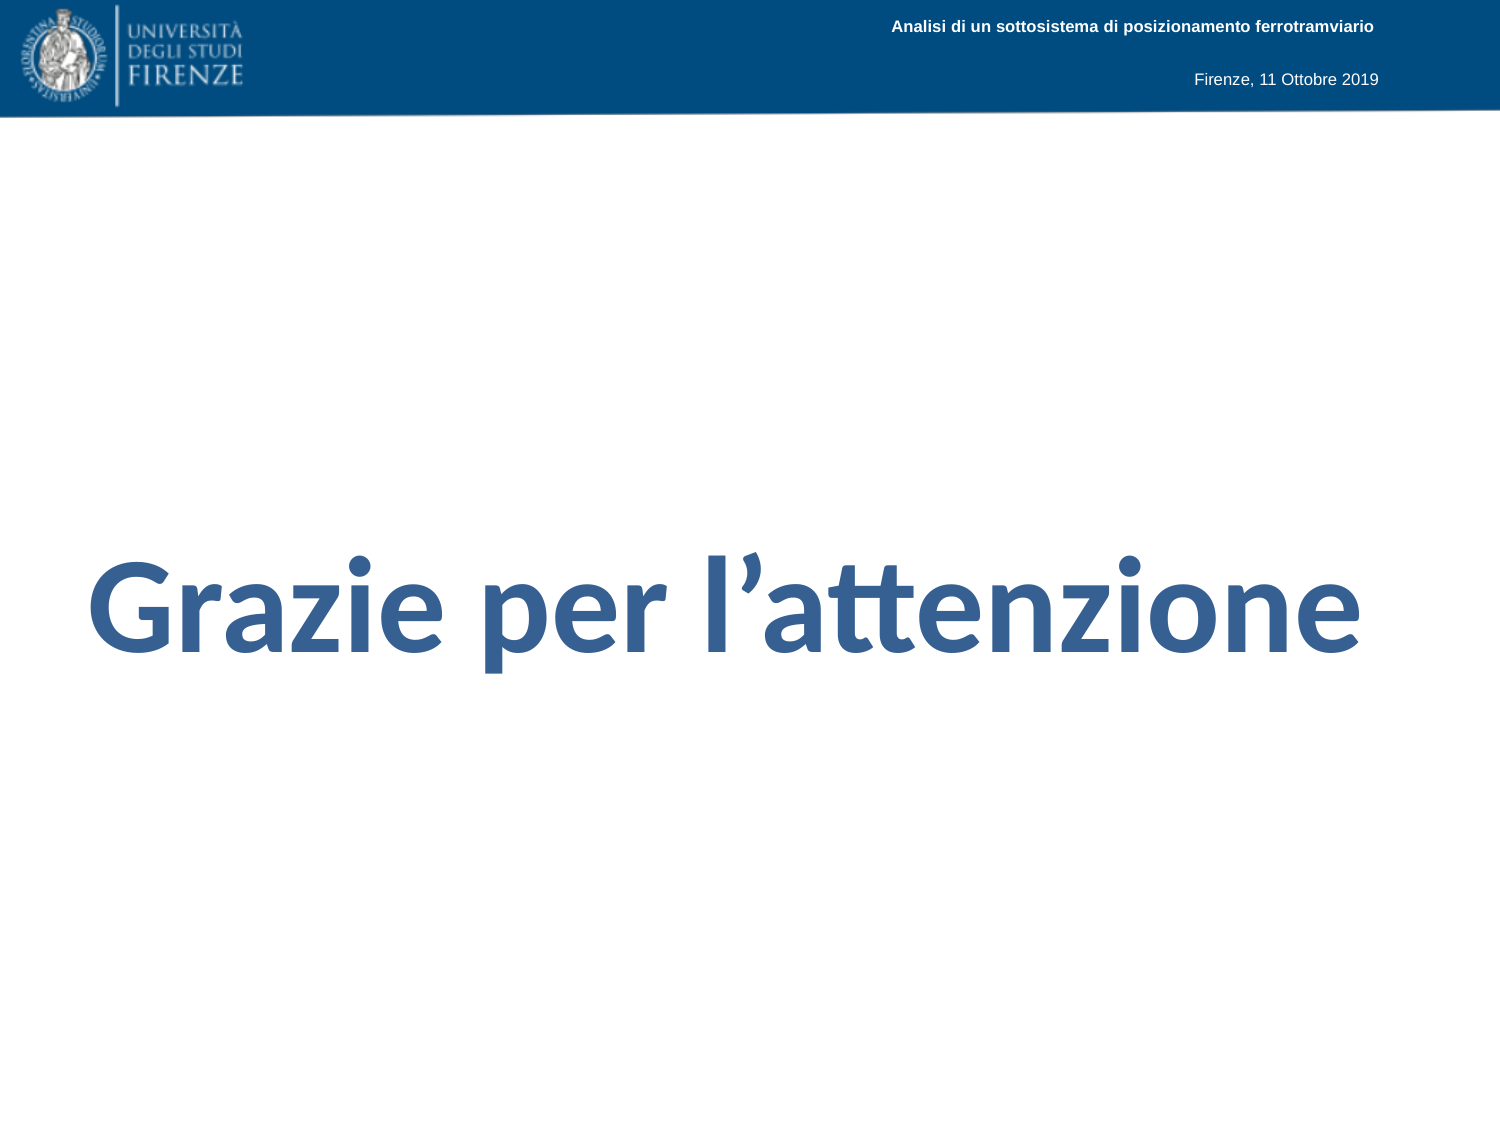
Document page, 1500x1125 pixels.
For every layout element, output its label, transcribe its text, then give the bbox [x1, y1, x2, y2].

text_box Grazie per l’attenzione [47, 507, 1406, 688]
picture [0, 0, 1500, 1125]
text_box Firenze, 11 Ottobre 2019 [1179, 61, 1394, 142]
text_box Analisi di un sottosistema di posizionamento ferrotramviario [876, 8, 1390, 44]
